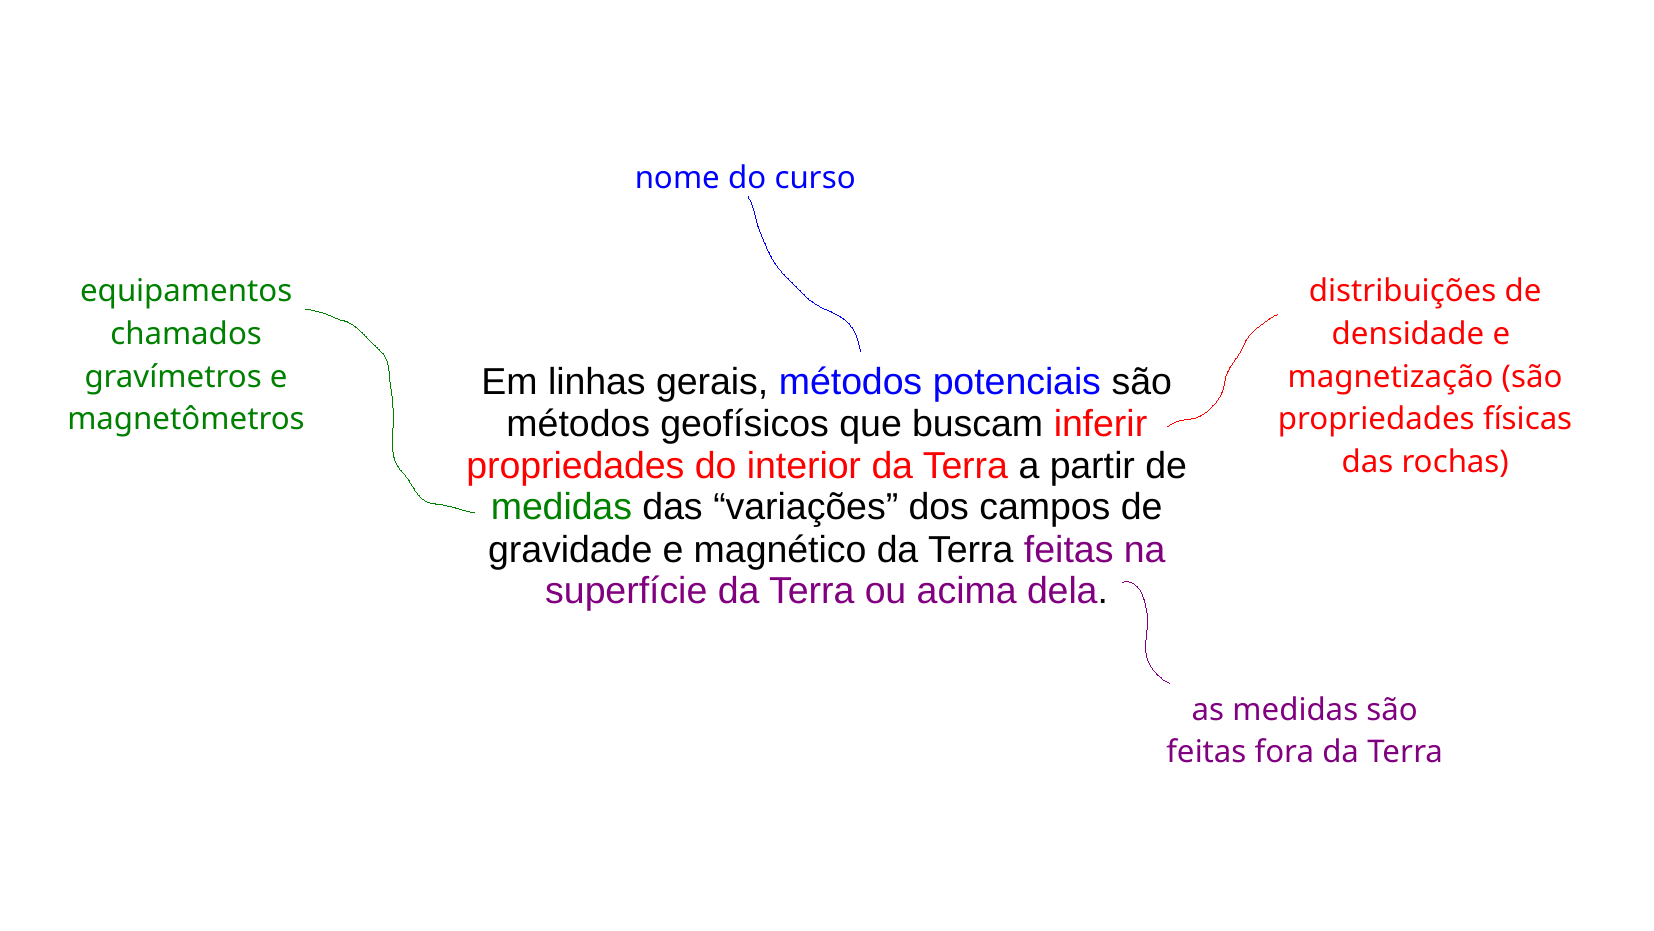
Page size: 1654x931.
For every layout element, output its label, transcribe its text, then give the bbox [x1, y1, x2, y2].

text_box distribuições de densidade e magnetização (são propriedades físicas das rochas) [1263, 260, 1595, 448]
text_box equipamentos chamados gravímetros e magnetômetros [52, 260, 384, 414]
text_box as medidas são feitas fora da Terra [1151, 679, 1483, 763]
text_box nome do curso [620, 147, 863, 197]
text_box Em linhas gerais, métodos potenciais são métodos geofísicos que buscam inferir propriedades do interior da Terra a partir de medidas das “variações” dos campos de gravidade e magnético da Terra feitas na superfície da Terra ou acima dela. [398, 352, 1255, 620]
